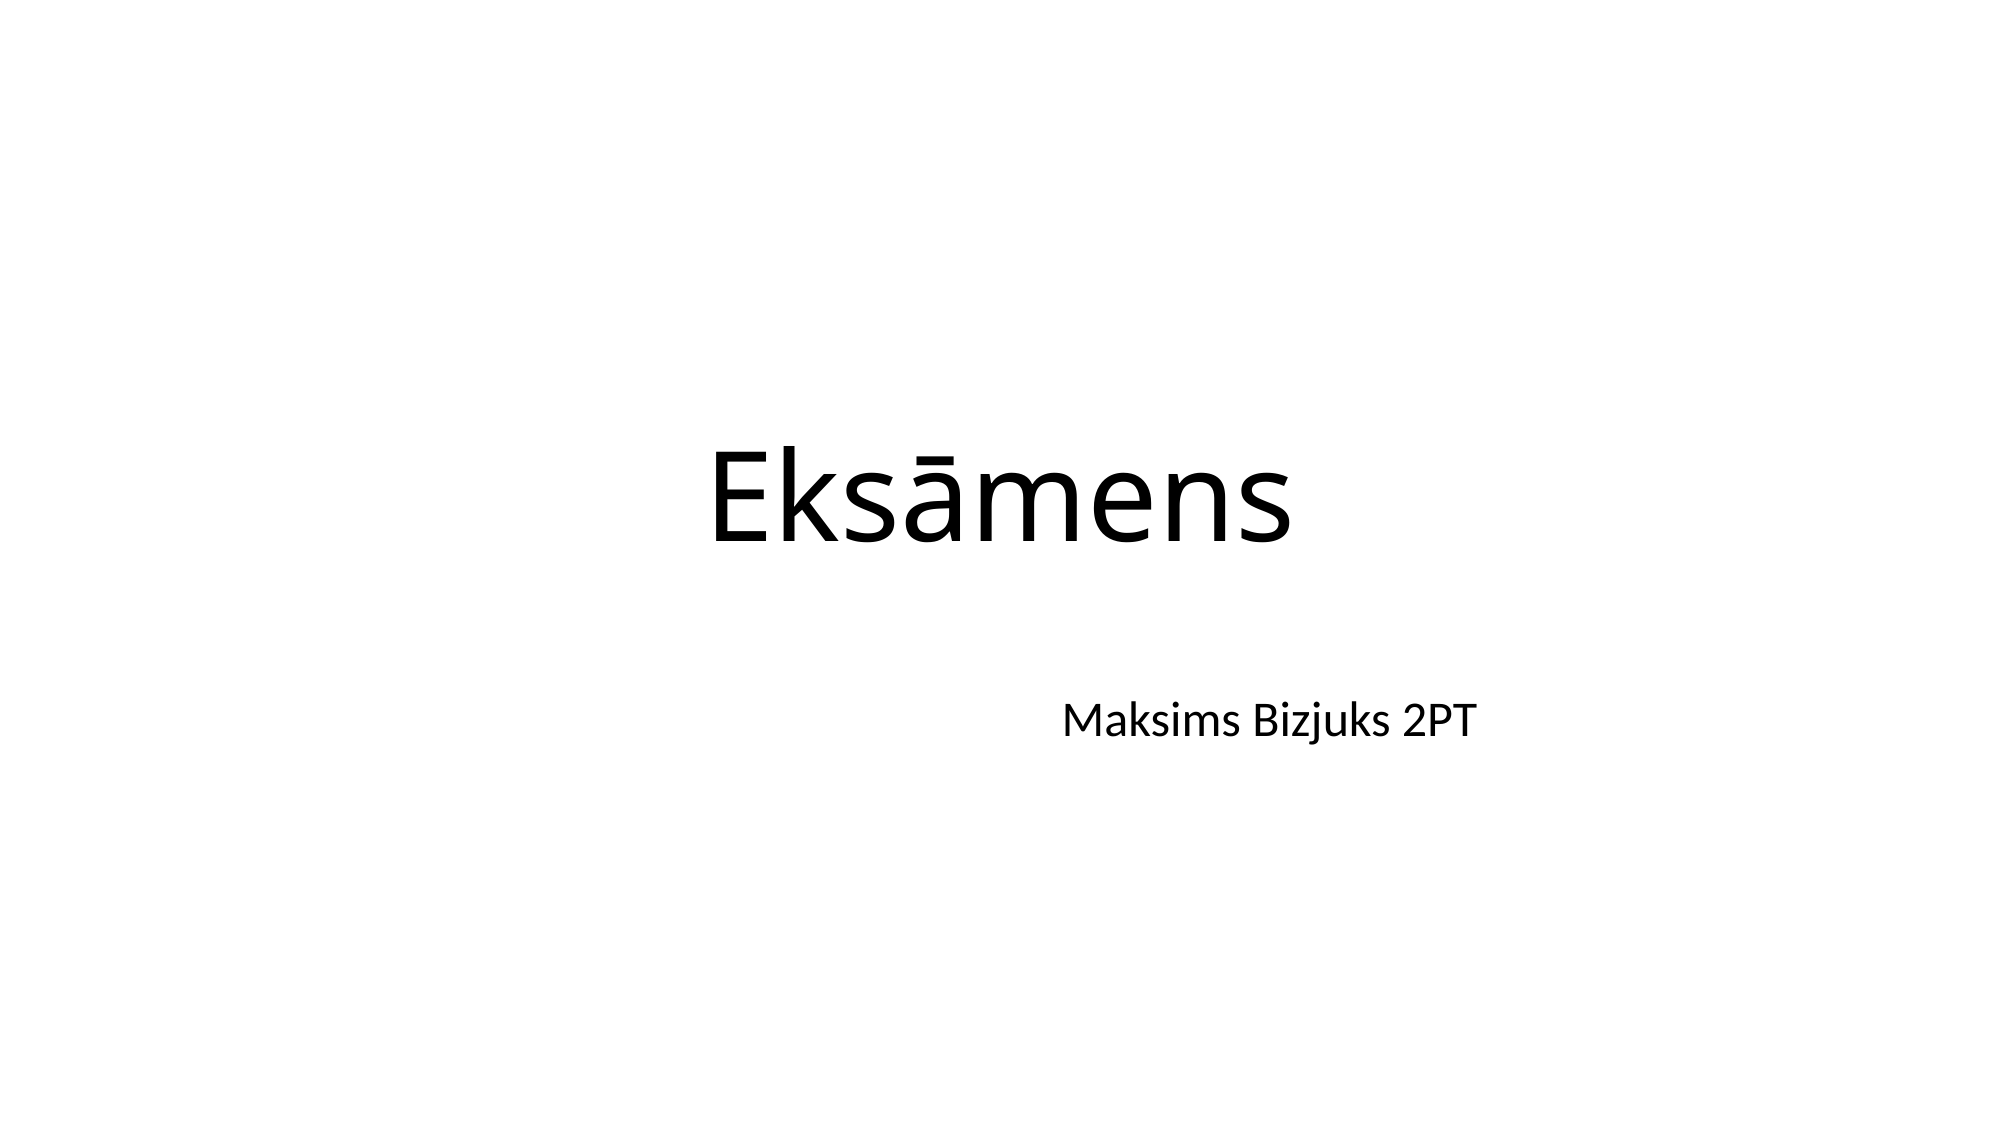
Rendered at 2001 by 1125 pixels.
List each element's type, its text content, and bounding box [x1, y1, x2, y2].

subtitle Maksims Bizjuks 2PT [519, 685, 2000, 958]
title Eksāmens [249, 184, 1750, 576]
